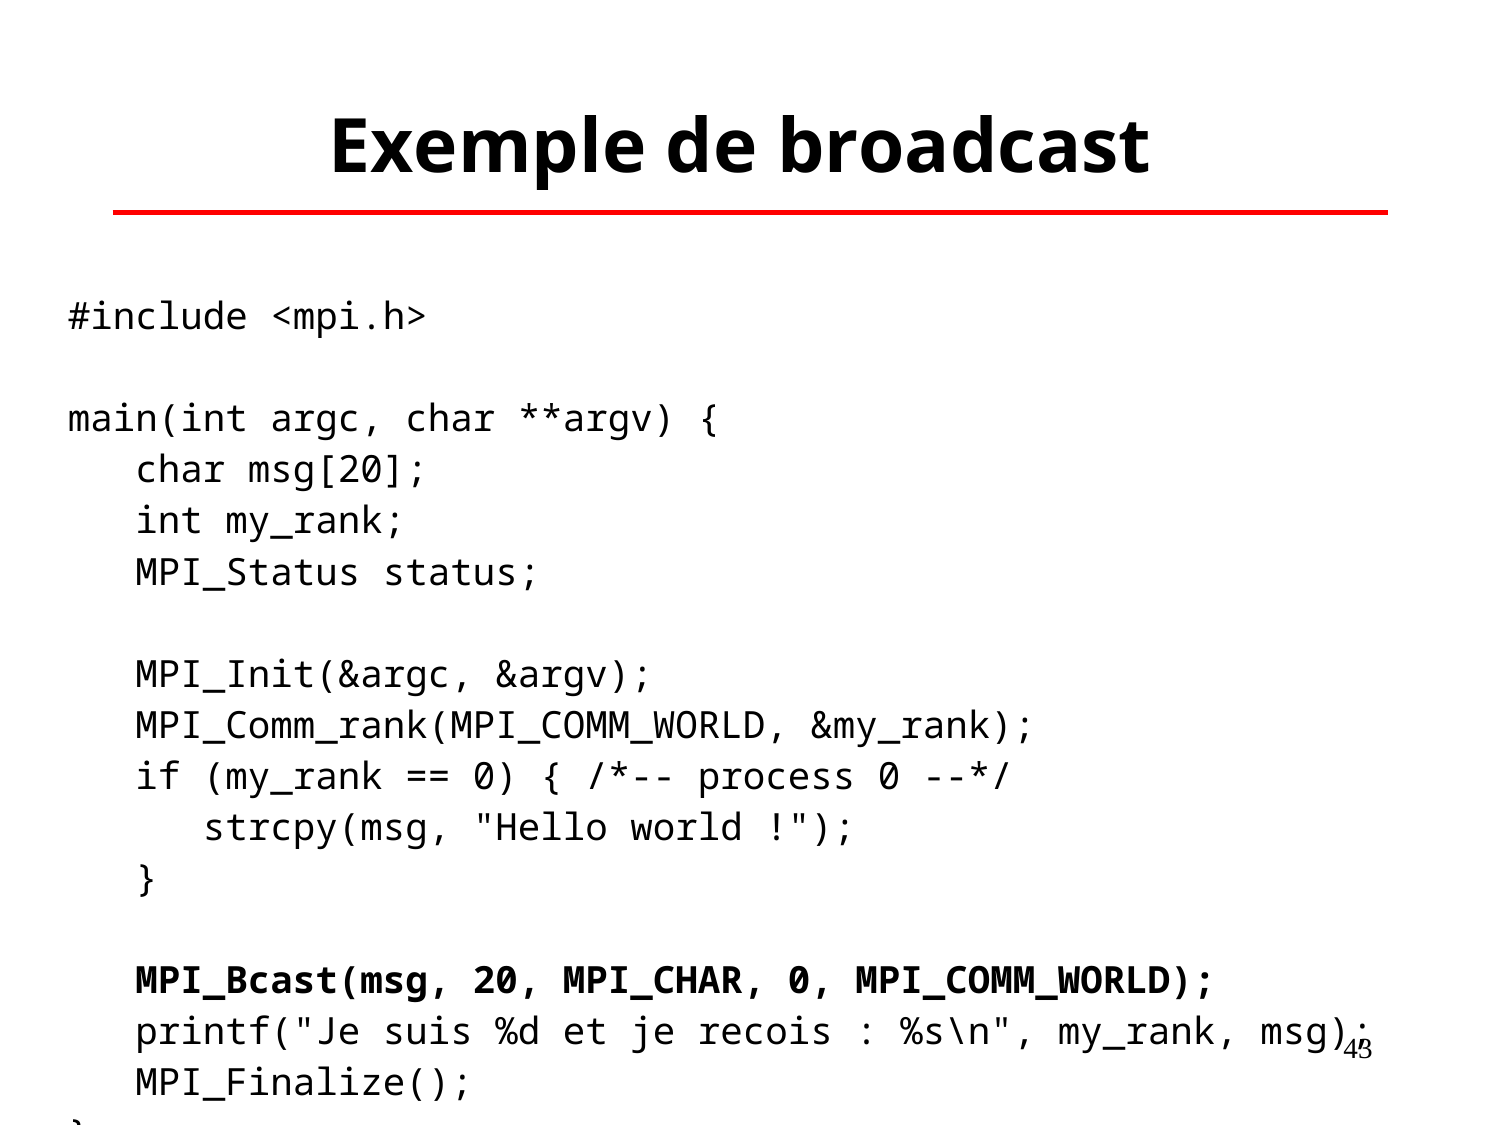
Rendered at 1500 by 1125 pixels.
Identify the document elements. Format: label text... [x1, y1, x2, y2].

title Exemple de broadcast [112, 49, 1388, 238]
text_box #include <mpi.h> main(int argc, char **argv) { char msg[20]; int my_rank; MPI_Status status; MPI_Init(&argc, &argv); MPI_Comm_rank(MPI_COMM_WORLD, &my_rank); if (my_rank == 0) { /*-- process 0 --*/ strcpy(msg, "Hello world !"); } MPI_Bcast(msg, 20, MPI_CHAR, 0, MPI_COMM_WORLD); printf("Je suis %d et je recois : %s\n", my_rank, msg); MPI_Finalize(); } [53, 282, 1437, 1125]
